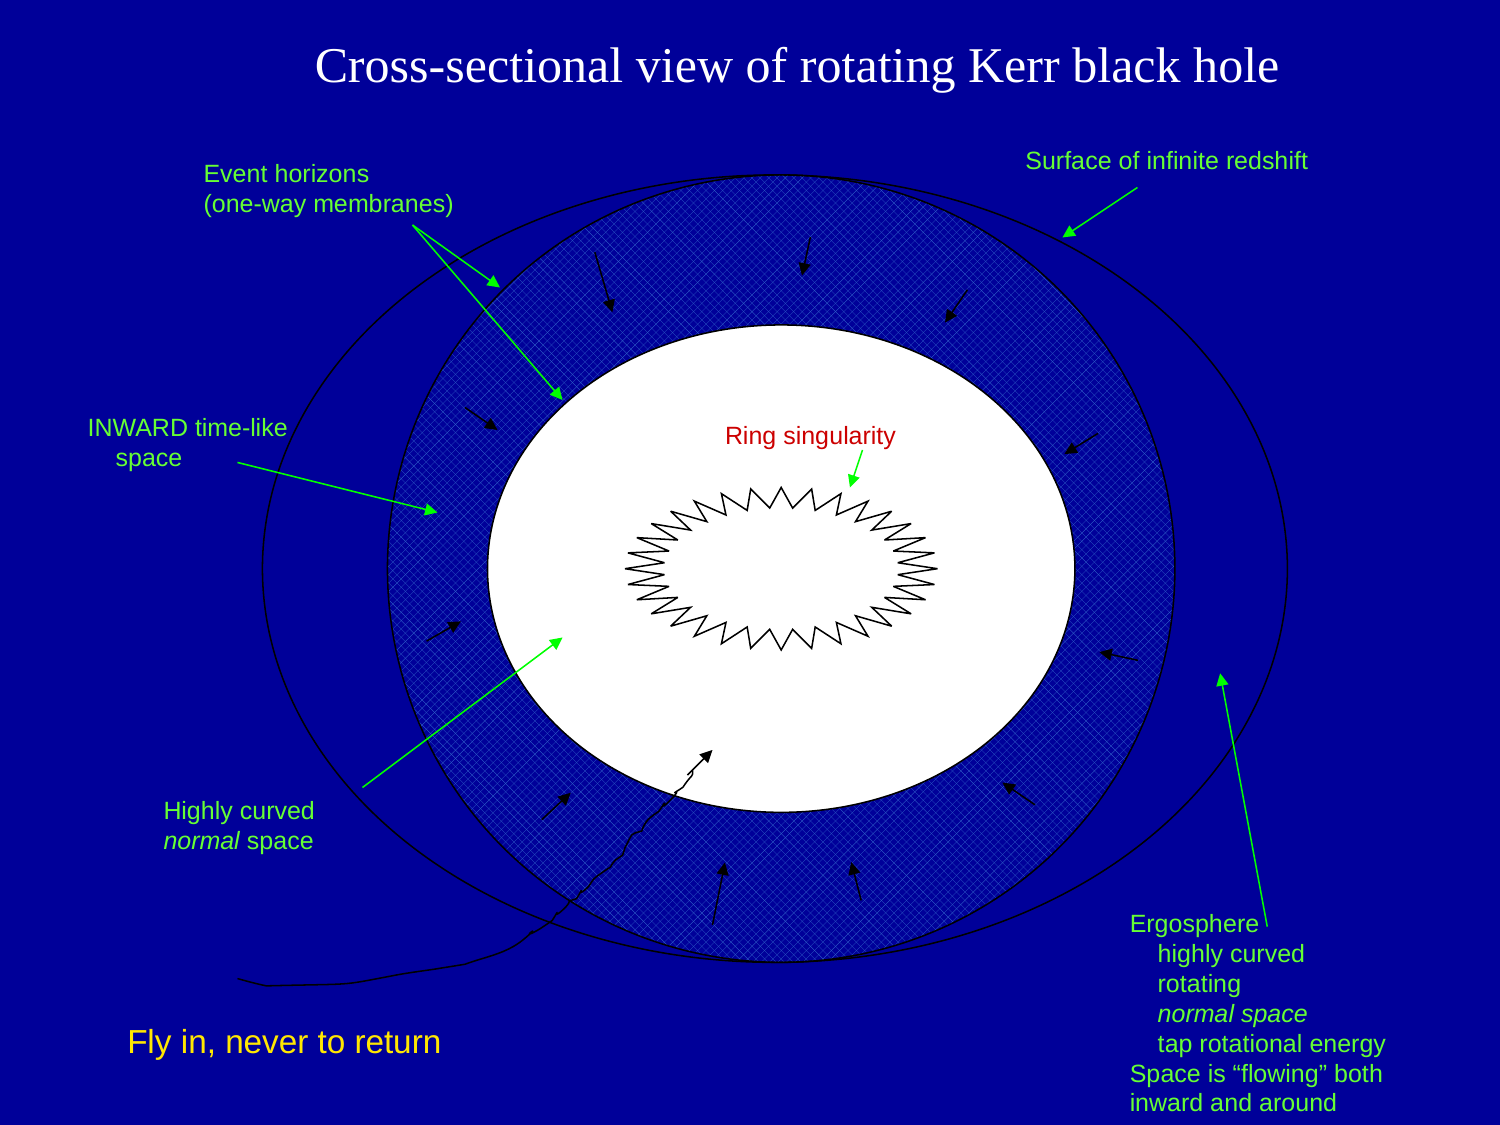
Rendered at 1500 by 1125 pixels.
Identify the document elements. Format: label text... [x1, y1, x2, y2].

text_box Cross-sectional view of rotating Kerr black hole [299, 24, 1300, 100]
text_box Fly in, never to return [112, 1012, 750, 1068]
text_box Event horizons (one-way membranes) [188, 149, 502, 225]
text_box Highly curved normal space [148, 787, 352, 863]
text_box Surface of infinite redshift [1010, 137, 1365, 183]
text_box Ring singularity [710, 412, 935, 458]
text_box INWARD time-like space [72, 403, 323, 479]
text_box Ergosphere highly curved rotating normal space tap rotational energy Space is “flowing” both inward and around [1114, 899, 1441, 1065]
text_box [387, 174, 1175, 963]
